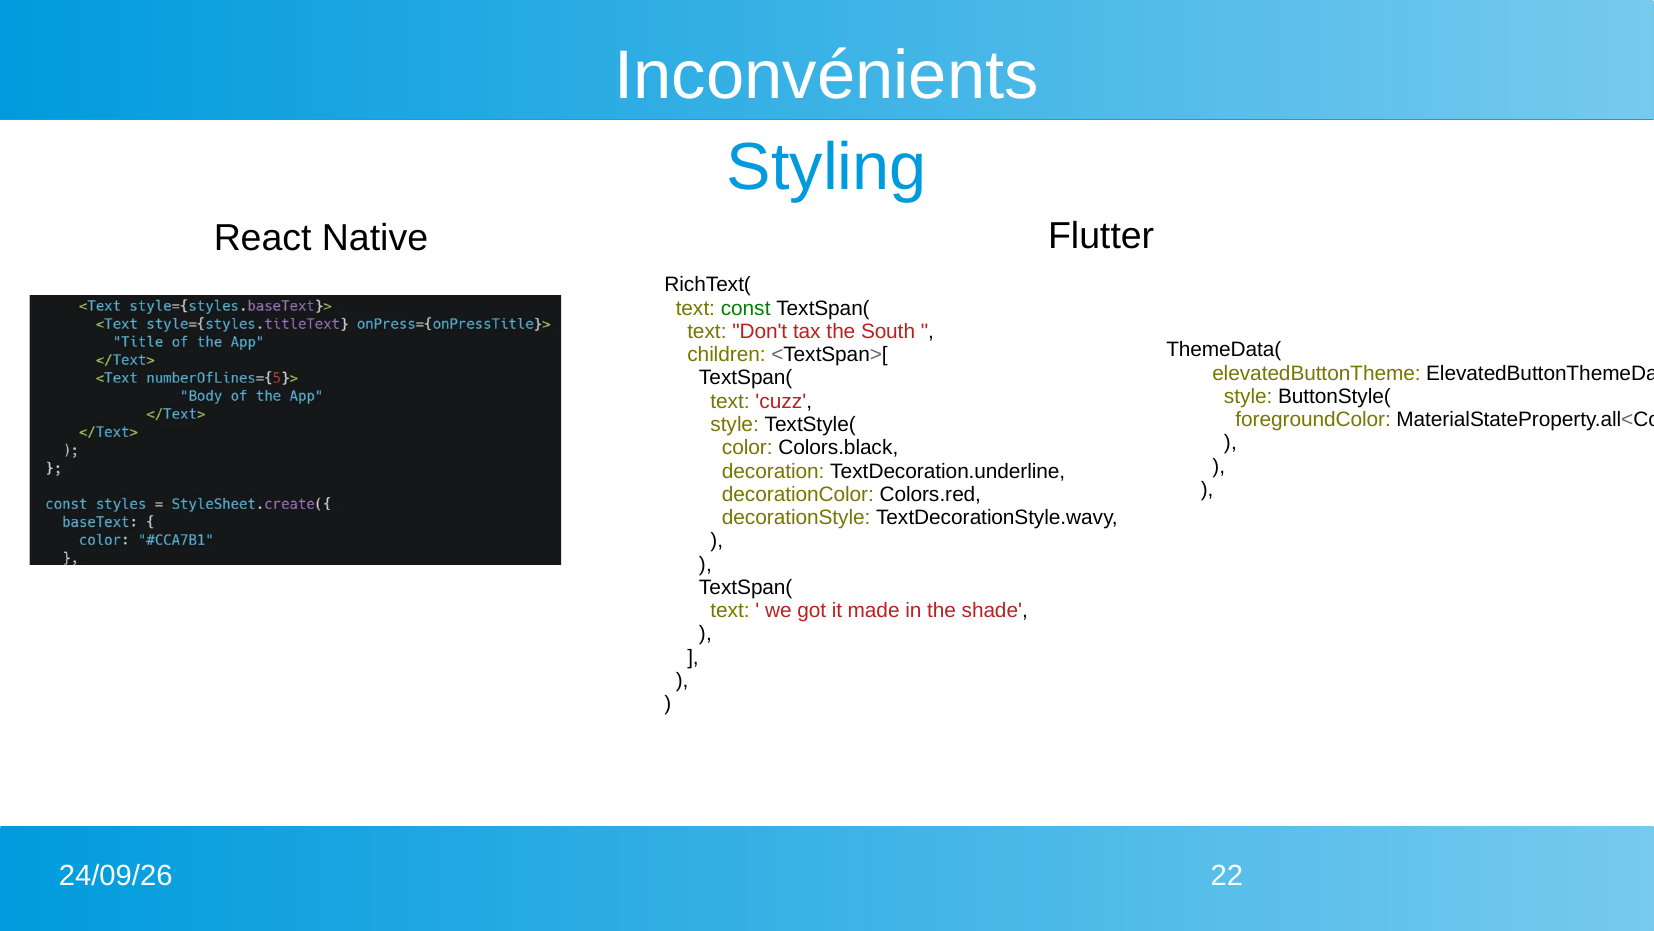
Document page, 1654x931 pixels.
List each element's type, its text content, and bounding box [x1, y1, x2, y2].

text_box RichText( text: const TextSpan( text: "Don't tax the South ", children: <TextSpan>[ TextSpan( text: 'cuzz', style: TextStyle( color: Colors.black, decoration: TextDecoration.underline, decorationColor: Colors.red, decorationStyle: TextDecorationStyle.wavy, ), ), TextSpan( text: ' we got it made in the shade', ), ], ), ) [649, 265, 1093, 816]
text_box [59, 856, 443, 916]
subtitle Styling [59, 118, 1595, 207]
title Inconvénients [59, 29, 1595, 108]
text_box [1210, 856, 1595, 916]
text_box React Native [199, 208, 443, 266]
text_box ThemeData( elevatedButtonTheme: ElevatedButtonThemeData( style: ButtonStyle( foregroundColor: MaterialStateProperty.all<Color>(Colors.green), ), ), ), [1151, 330, 1625, 602]
text_box Flutter [1033, 206, 1170, 264]
picture [29, 295, 562, 565]
